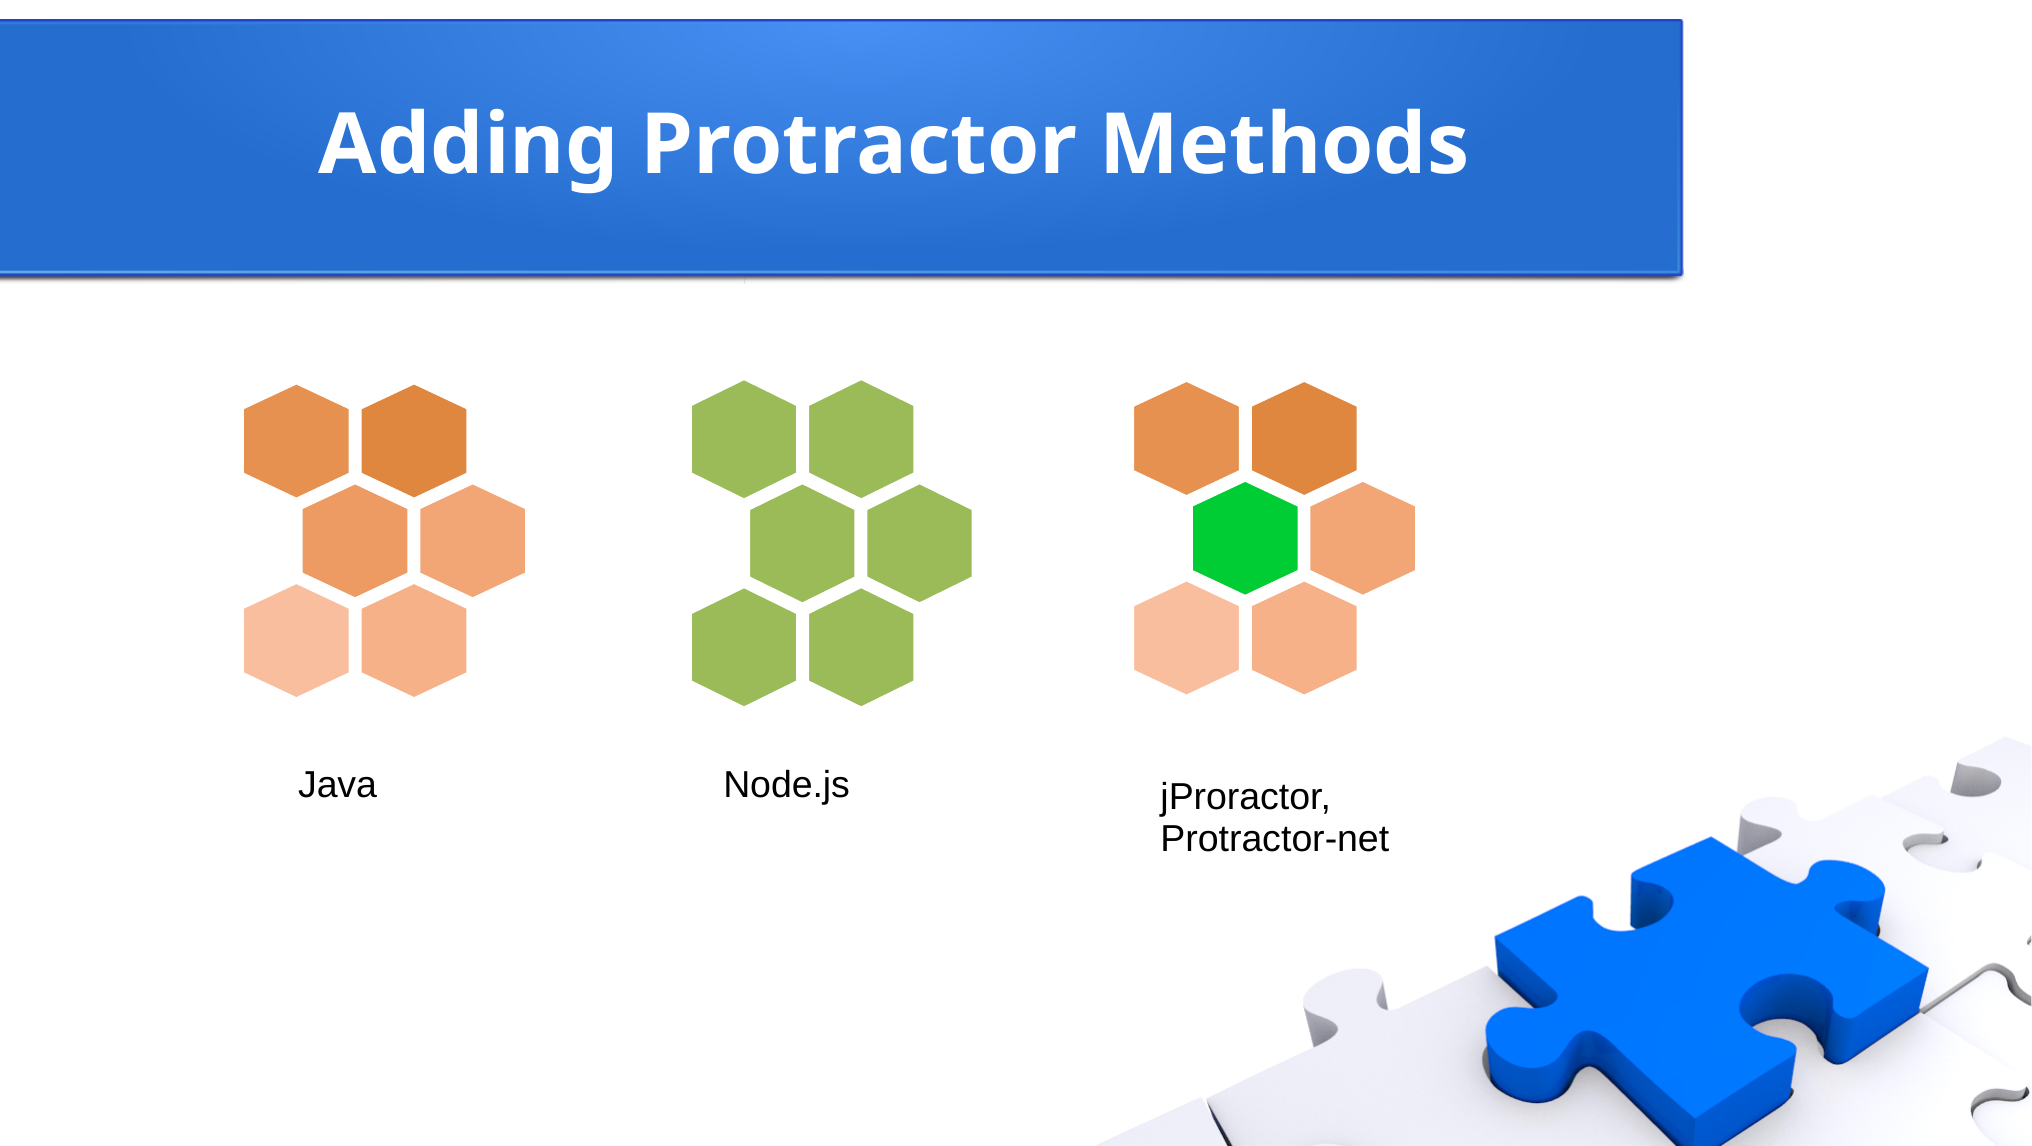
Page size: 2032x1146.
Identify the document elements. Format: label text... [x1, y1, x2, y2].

text_box [241, 581, 351, 700]
text_box Java [283, 755, 544, 813]
text_box [1249, 579, 1359, 697]
text_box [689, 585, 799, 709]
text_box [806, 377, 916, 501]
text_box [1132, 579, 1241, 697]
text_box [748, 482, 857, 605]
text_box jProractor, Protractor-net [1145, 767, 1406, 867]
text_box [689, 377, 799, 501]
text_box [1190, 479, 1300, 598]
text_box Node.js [708, 755, 969, 813]
text_box [418, 482, 528, 600]
text_box [806, 585, 916, 709]
text_box [1249, 379, 1359, 498]
picture [1071, 605, 2032, 1146]
title Adding Protractor Methods [101, 35, 1666, 248]
text_box [1308, 479, 1418, 598]
text_box [241, 382, 351, 500]
text_box [865, 482, 974, 605]
text_box [1132, 379, 1241, 498]
picture [0, 19, 1689, 284]
text_box [359, 382, 469, 500]
text_box [359, 581, 469, 700]
text_box [300, 482, 410, 600]
